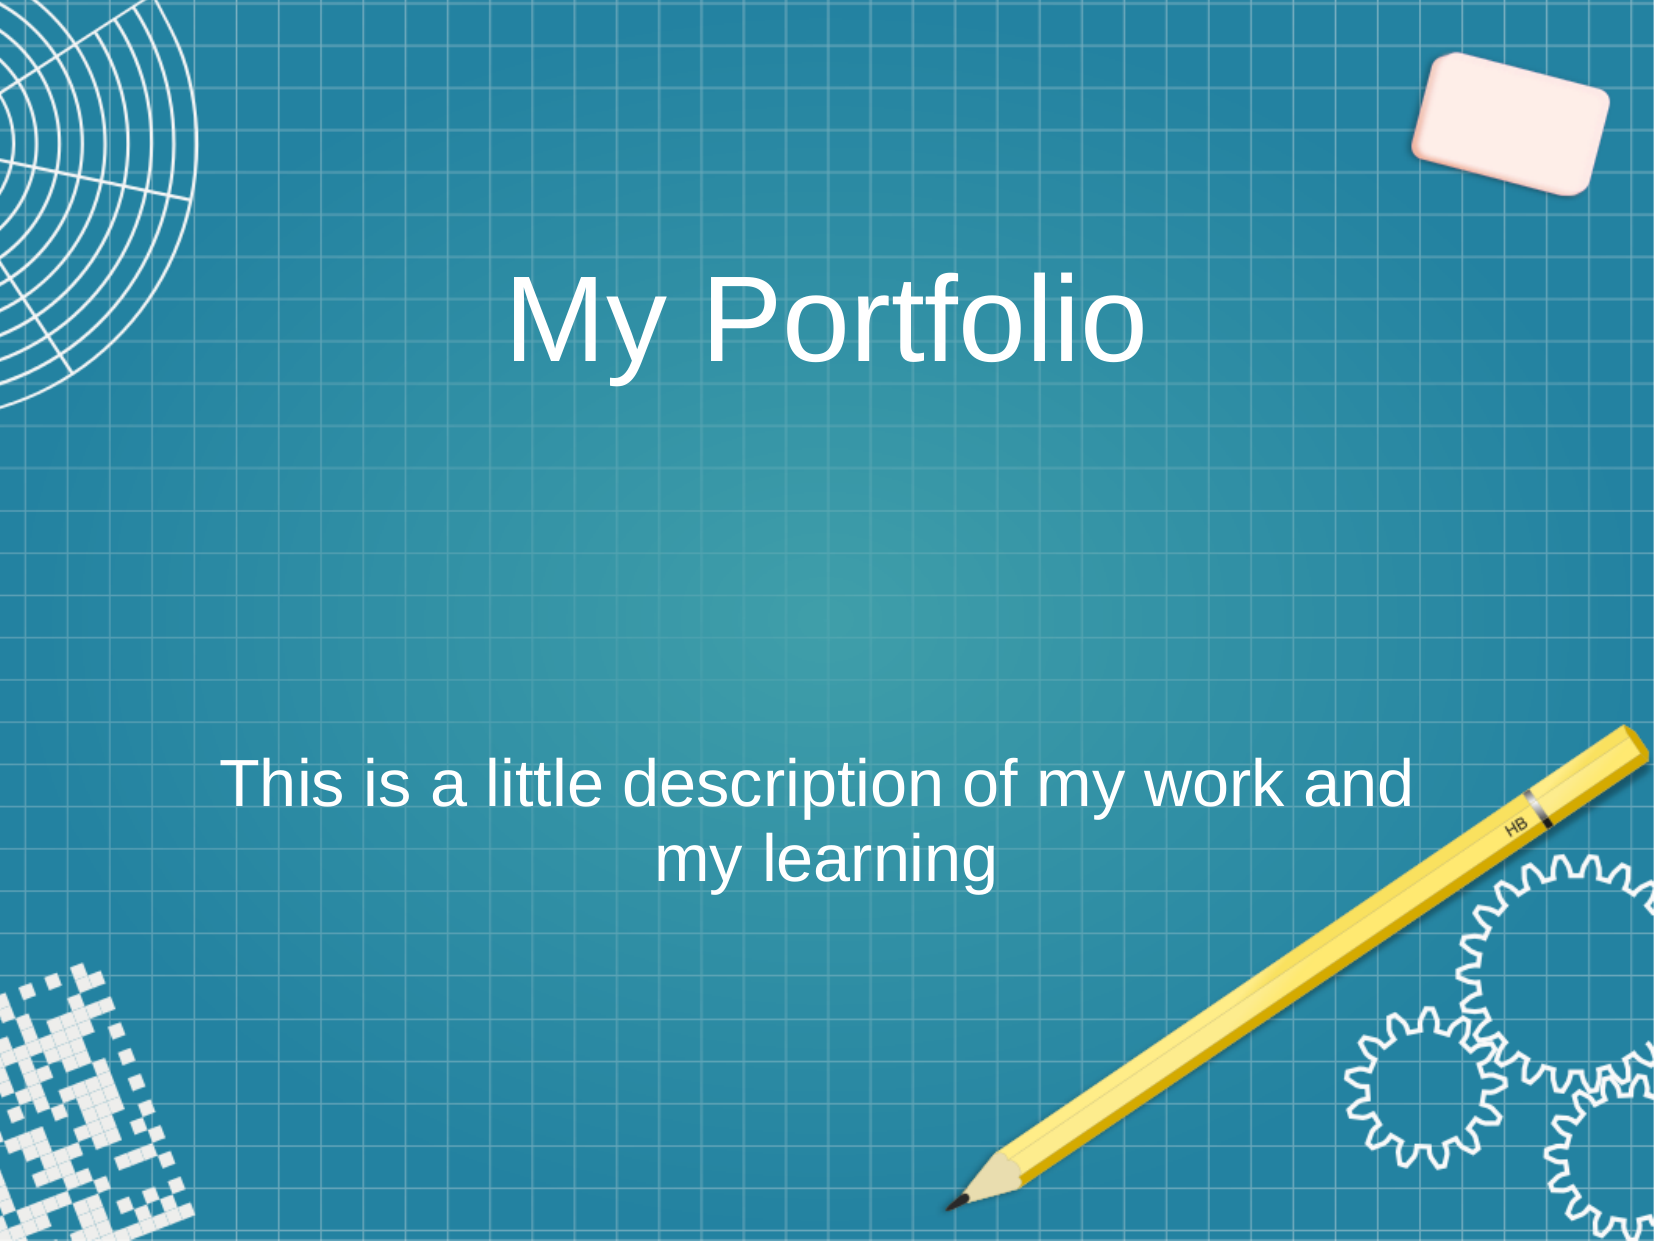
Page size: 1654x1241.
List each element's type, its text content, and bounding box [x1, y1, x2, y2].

subtitle This is a little description of my work and my learning [82, 519, 1571, 1123]
picture [0, 0, 1654, 1241]
title My Portfolio [82, 177, 1571, 461]
